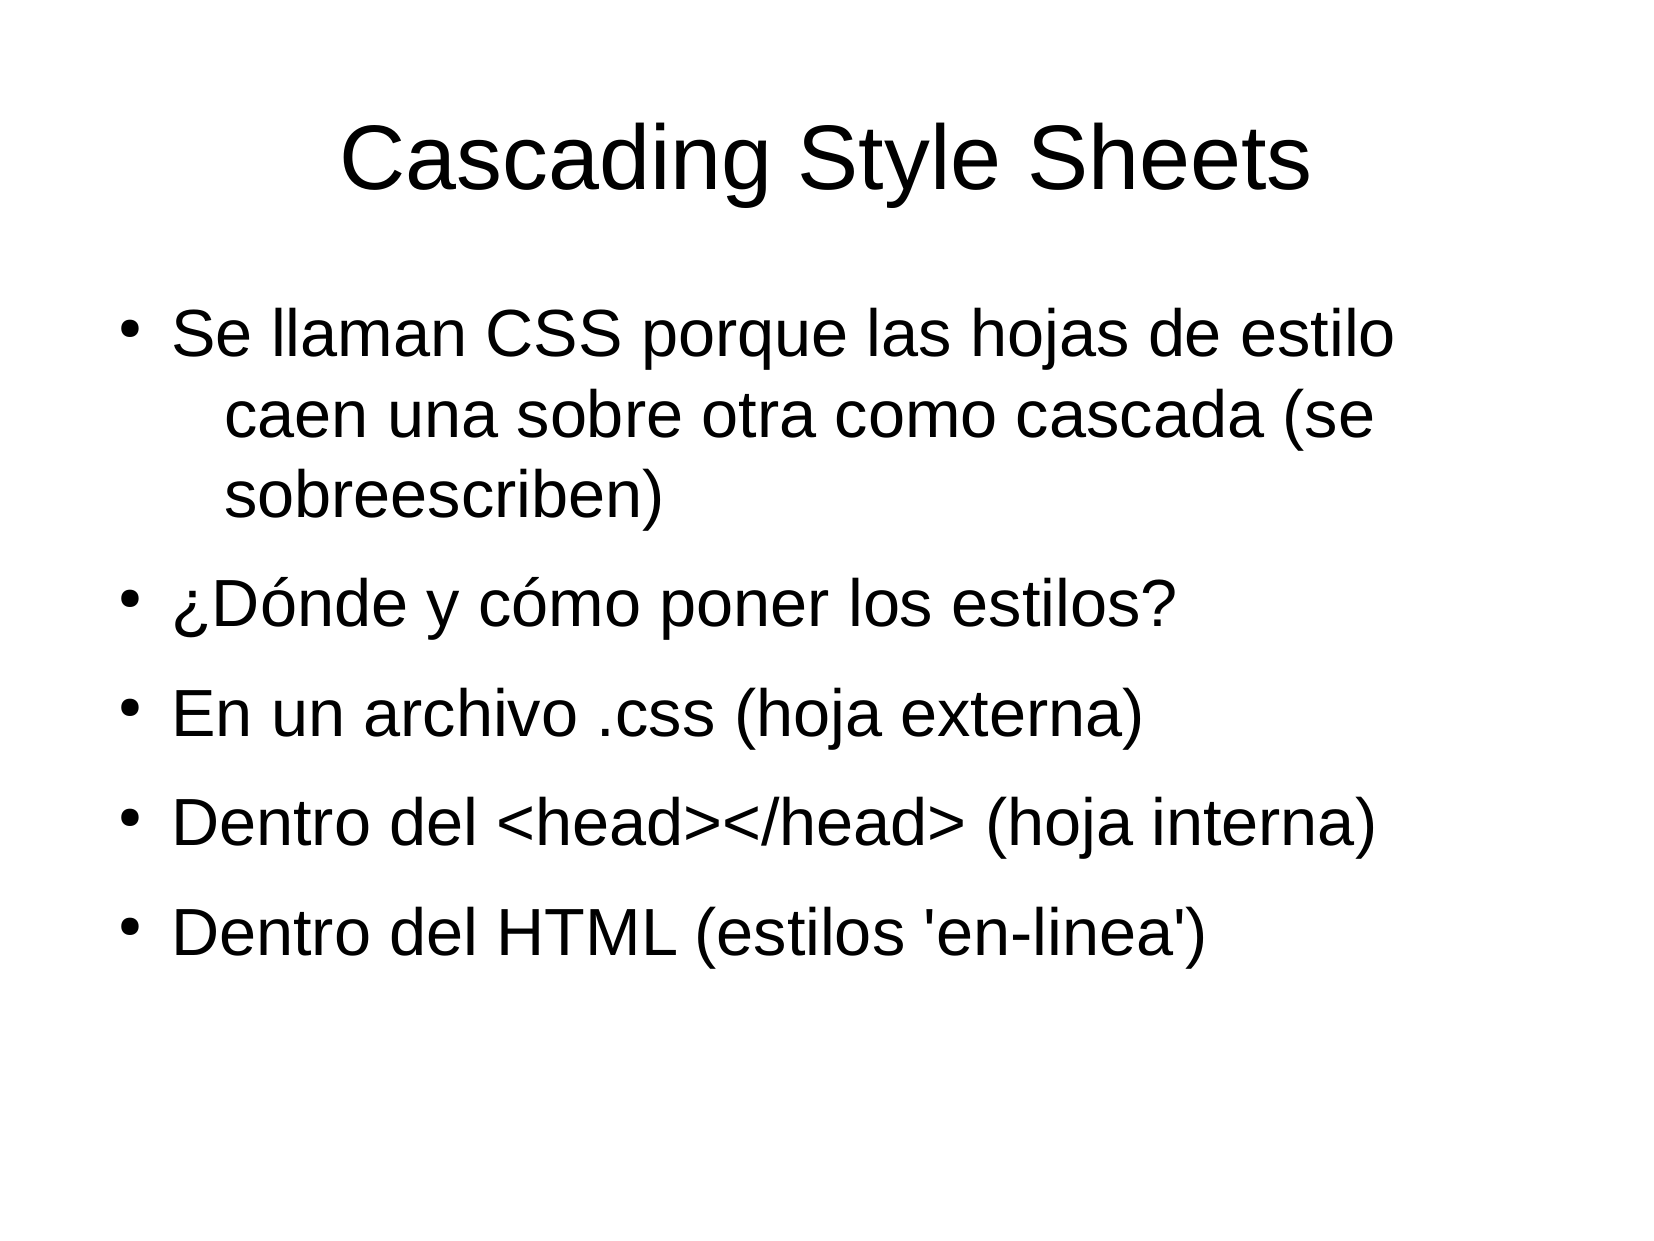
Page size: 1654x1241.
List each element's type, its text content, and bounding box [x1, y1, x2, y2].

title Cascading Style Sheets [82, 49, 1571, 257]
list Se llaman CSS porque las hojas de estilo caen una sobre otra como cascada (se sobreescriben) ¿Dónde y cómo poner los estilos? En un archivo .css (hoja externa) Dentro del <head></head> (hoja interna) Dentro del HTML (estilos 'en-linea') [82, 290, 1538, 1010]
